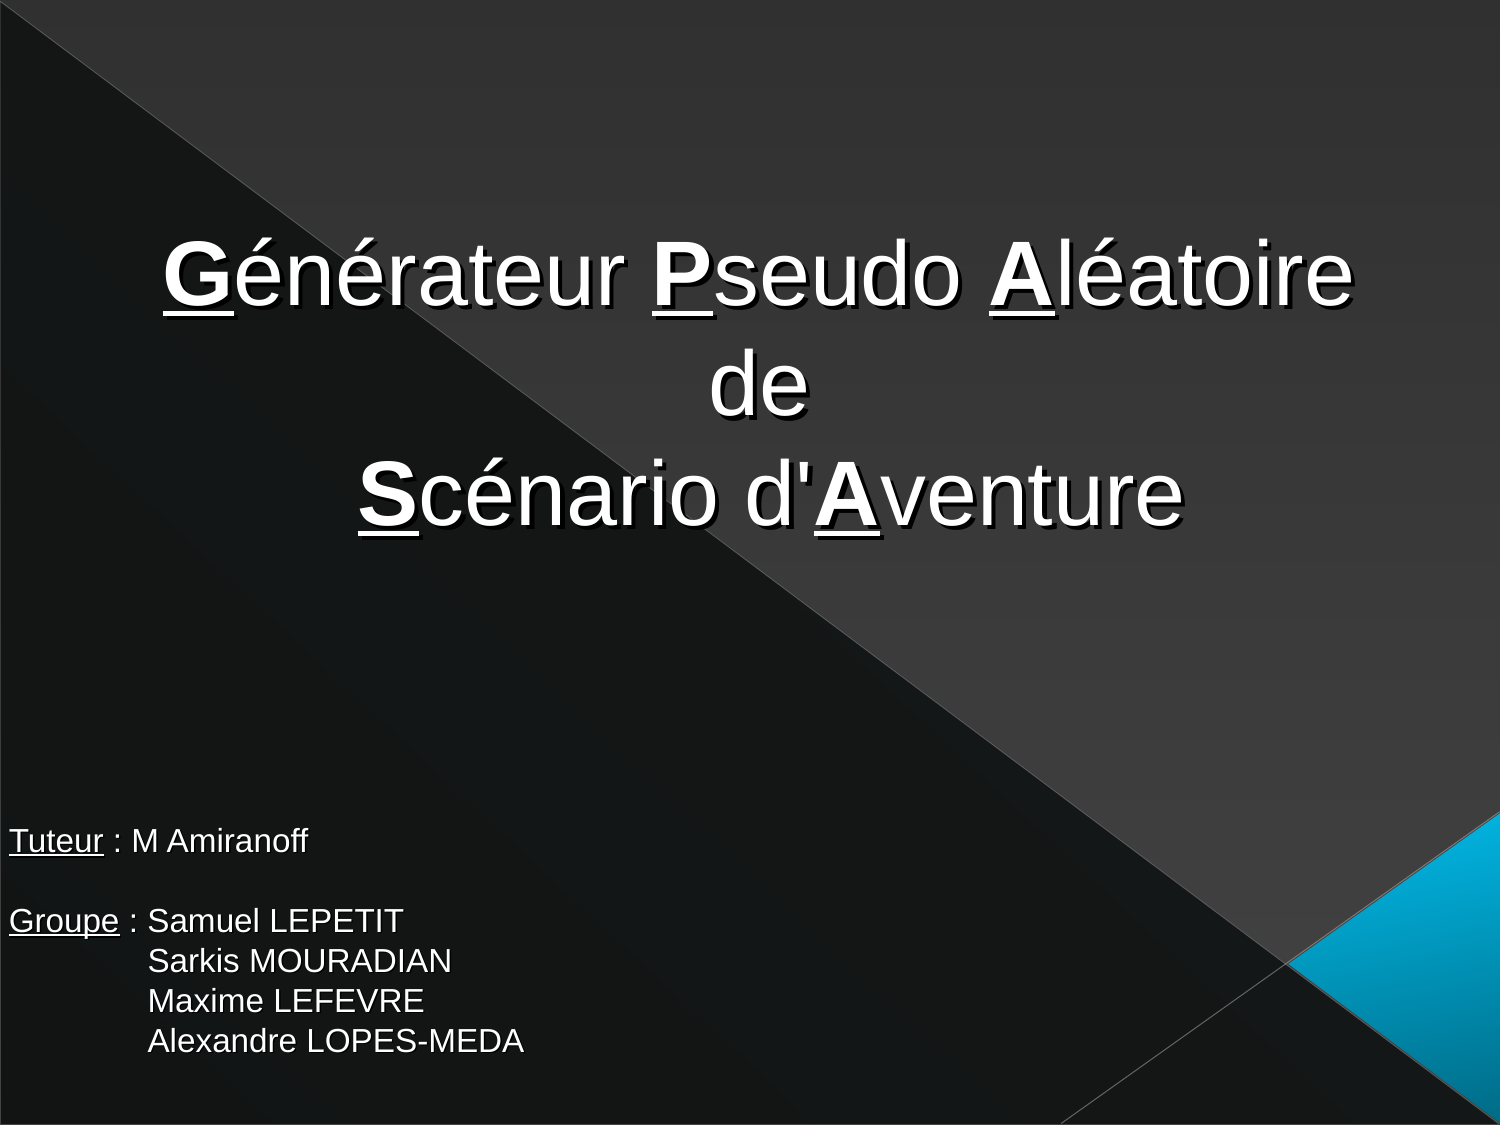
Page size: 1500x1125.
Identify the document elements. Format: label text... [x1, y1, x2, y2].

subtitle Tuteur : M Amiranoff Groupe : Samuel LEPETIT Sarkis MOURADIAN Maxime LEFEVRE Alexandre LOPES-MEDA [0, 811, 1317, 1100]
title Générateur Pseudo Aléatoire de Scénario d'Aventure [147, 206, 1471, 448]
